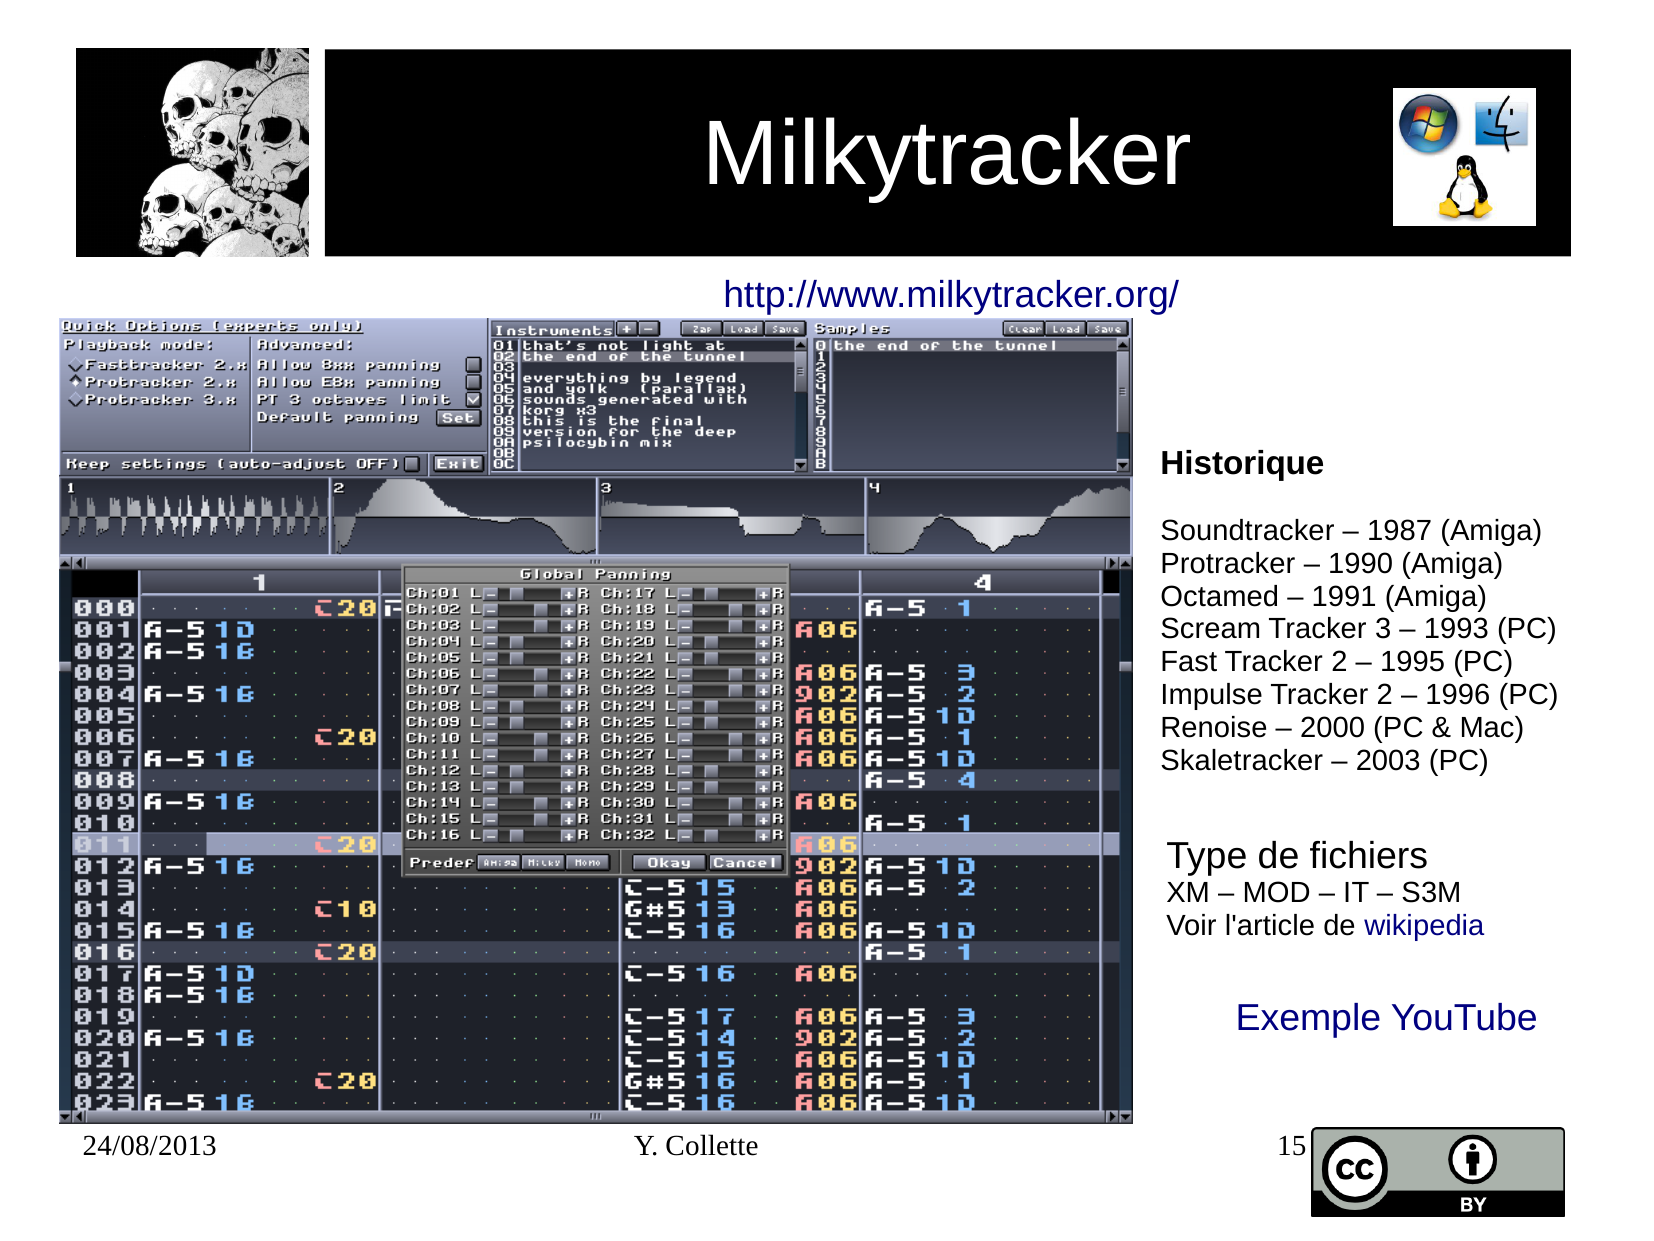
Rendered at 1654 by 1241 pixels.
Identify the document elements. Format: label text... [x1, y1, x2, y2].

text_box Historique Soundtracker – 1987 (Amiga) Protracker – 1990 (Amiga) Octamed – 1991 (Amiga) Scream Tracker 3 – 1993 (PC) Fast Tracker 2 – 1995 (PC) Impulse Tracker 2 – 1996 (PC) Renoise – 2000 (PC & Mac) Skaletracker – 2003 (PC) [1145, 437, 1601, 868]
picture [1311, 1127, 1565, 1217]
text_box http://www.milkytracker.org/ [708, 265, 1241, 323]
picture [76, 48, 309, 257]
text_box Exemple YouTube [1220, 989, 1560, 1047]
picture [59, 318, 1133, 1124]
title Milkytracker [324, 49, 1571, 257]
text_box Type de fichiers XM – MOD – IT – S3M Voir l'article de wikipedia [1151, 826, 1565, 950]
picture [1393, 88, 1536, 226]
